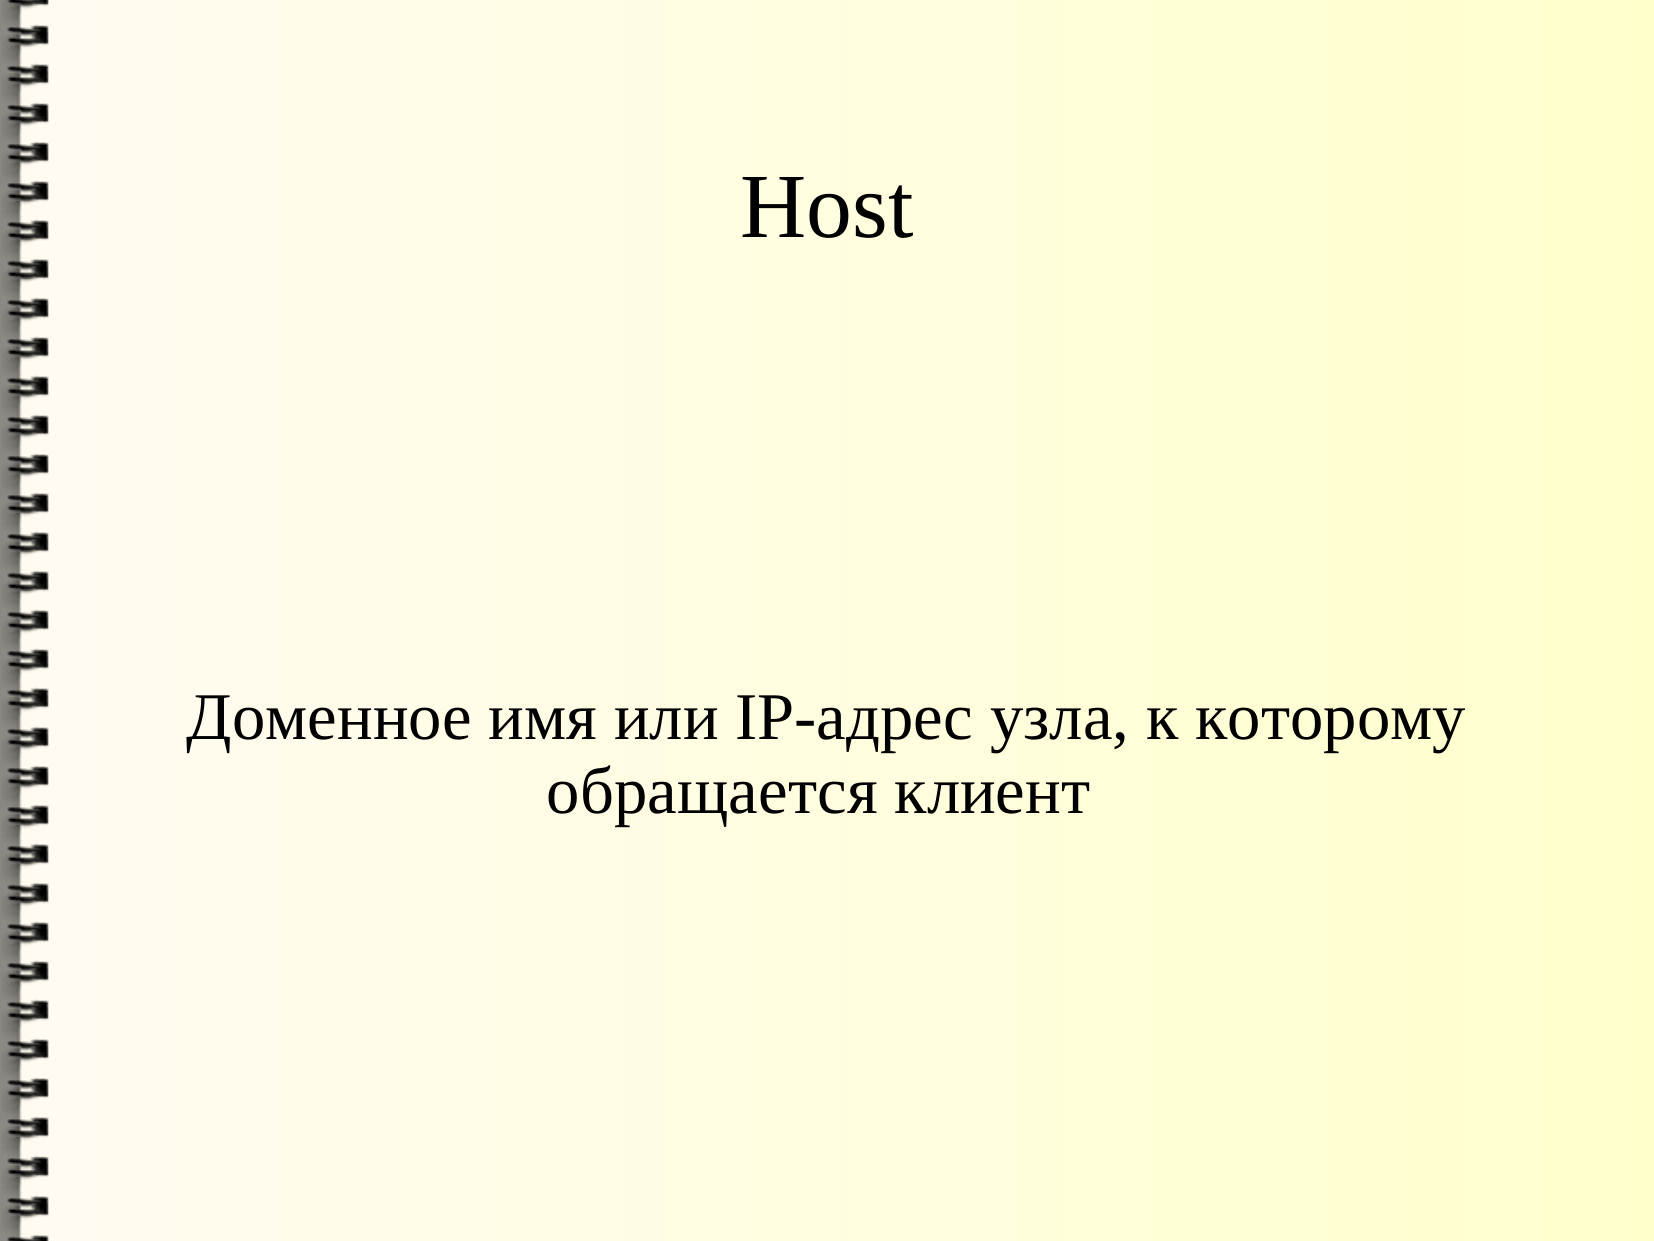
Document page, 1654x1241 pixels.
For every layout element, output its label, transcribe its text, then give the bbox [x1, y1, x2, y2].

picture [0, 0, 1654, 1241]
title Host [121, 102, 1534, 311]
subtitle Доменное имя или IP-адрес узла, к которому обращается клиент [121, 344, 1534, 1164]
